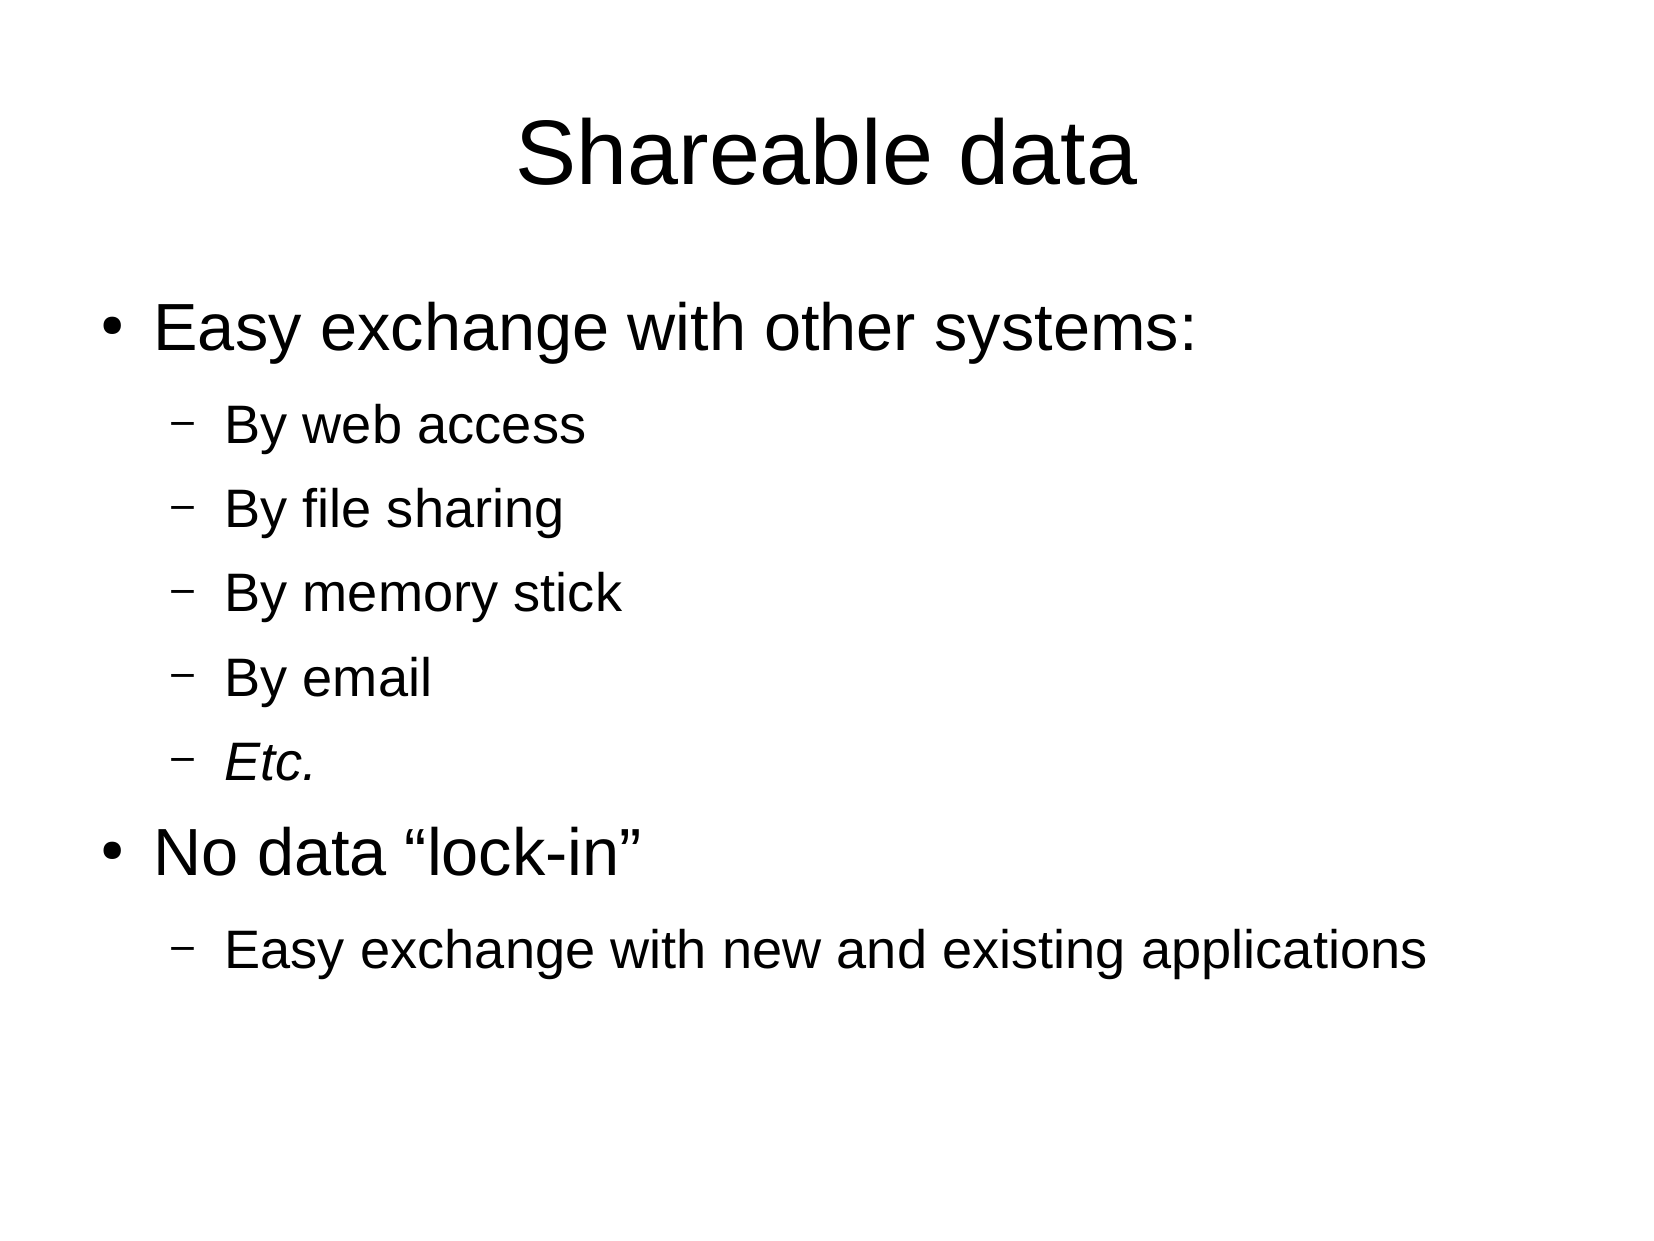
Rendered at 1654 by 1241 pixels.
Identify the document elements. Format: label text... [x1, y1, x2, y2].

list Easy exchange with other systems: By web access By file sharing By memory stick By email Etc. No data “lock-in” Easy exchange with new and existing applications [82, 290, 1538, 1170]
title Shareable data [82, 49, 1571, 257]
